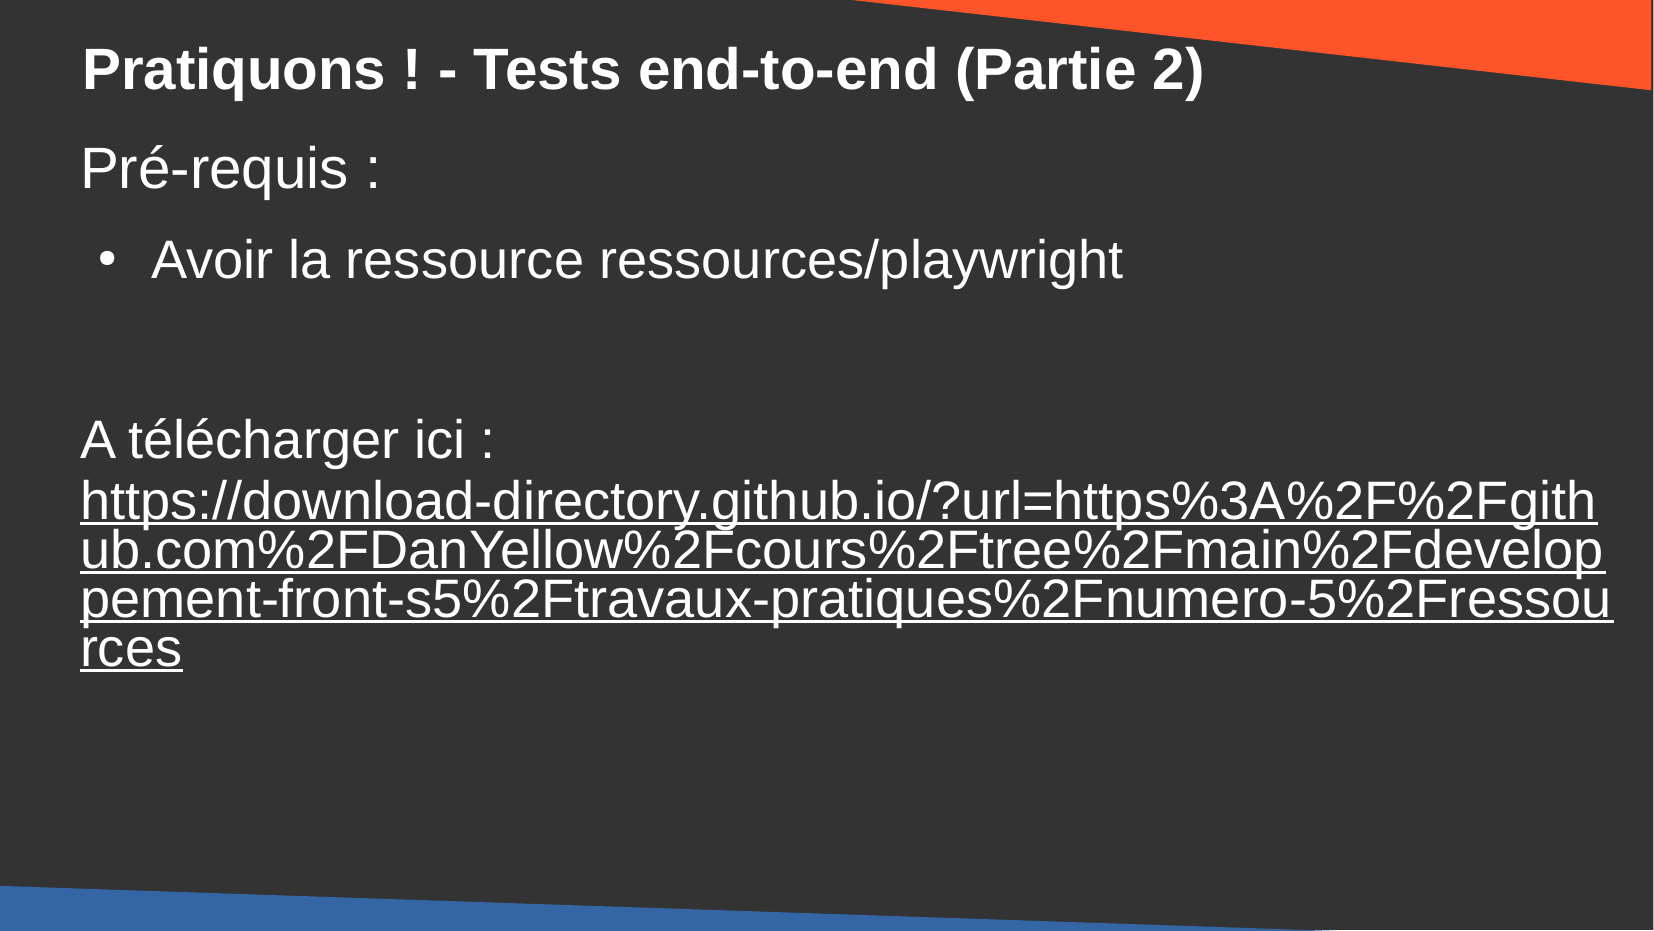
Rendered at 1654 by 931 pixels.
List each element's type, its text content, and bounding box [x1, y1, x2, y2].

text_box [0, 885, 1337, 931]
text_box [851, 0, 1652, 91]
title Pratiquons ! - Tests end-to-end (Partie 2) [82, 37, 1571, 114]
list Pré-requis : Avoir la ressource ressources/playwright A télécharger ici : https://download-directory.github.io/?url=https%3A%2F%2Fgithub.com%2FDanYellow%2Fcours%2Ftree%2Fmain%2Fdeveloppement-front-s5%2Ftravaux-pratiques%2Fnumero-5%2Fressources [80, 135, 1620, 721]
